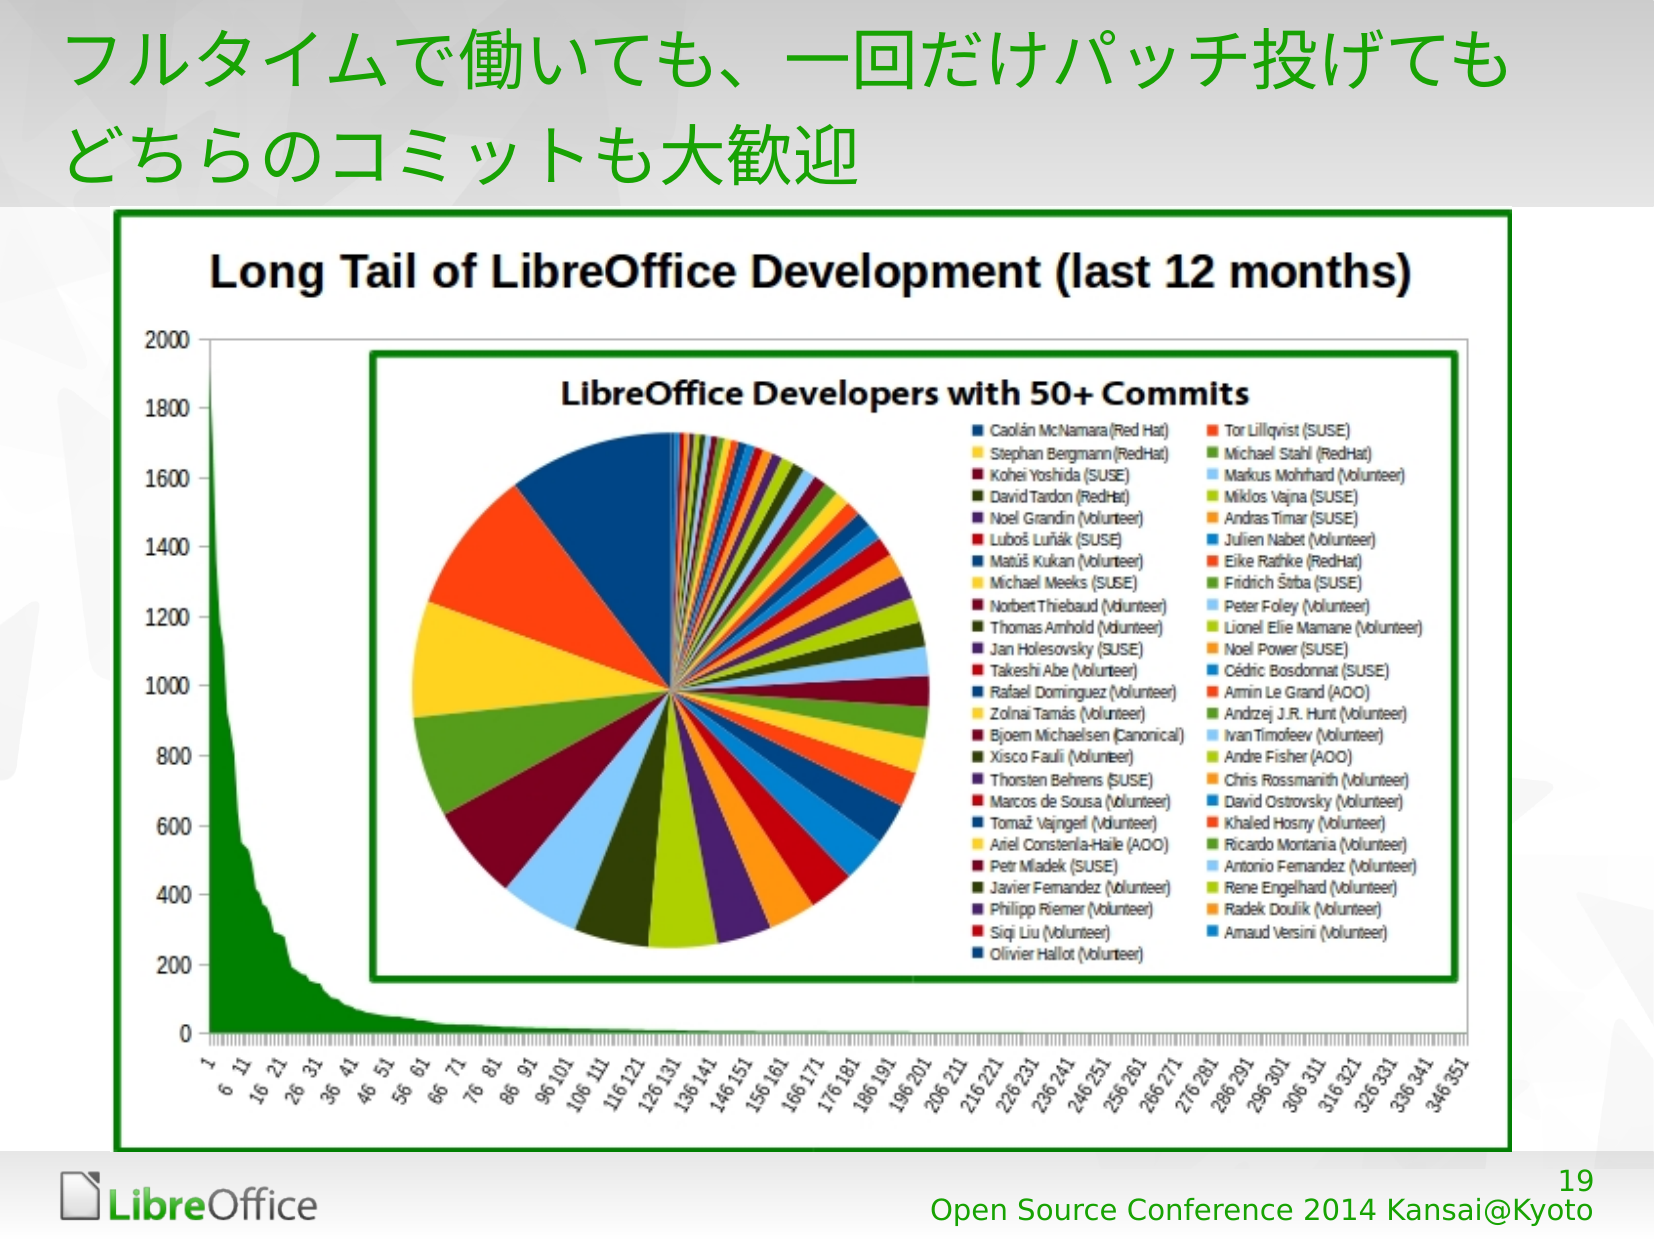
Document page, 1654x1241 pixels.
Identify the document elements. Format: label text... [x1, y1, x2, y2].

picture [0, 0, 1654, 1240]
title フルタイムで働いても、一回だけパッチ投げても どちらのコミットも大歓迎 [59, 29, 1595, 178]
